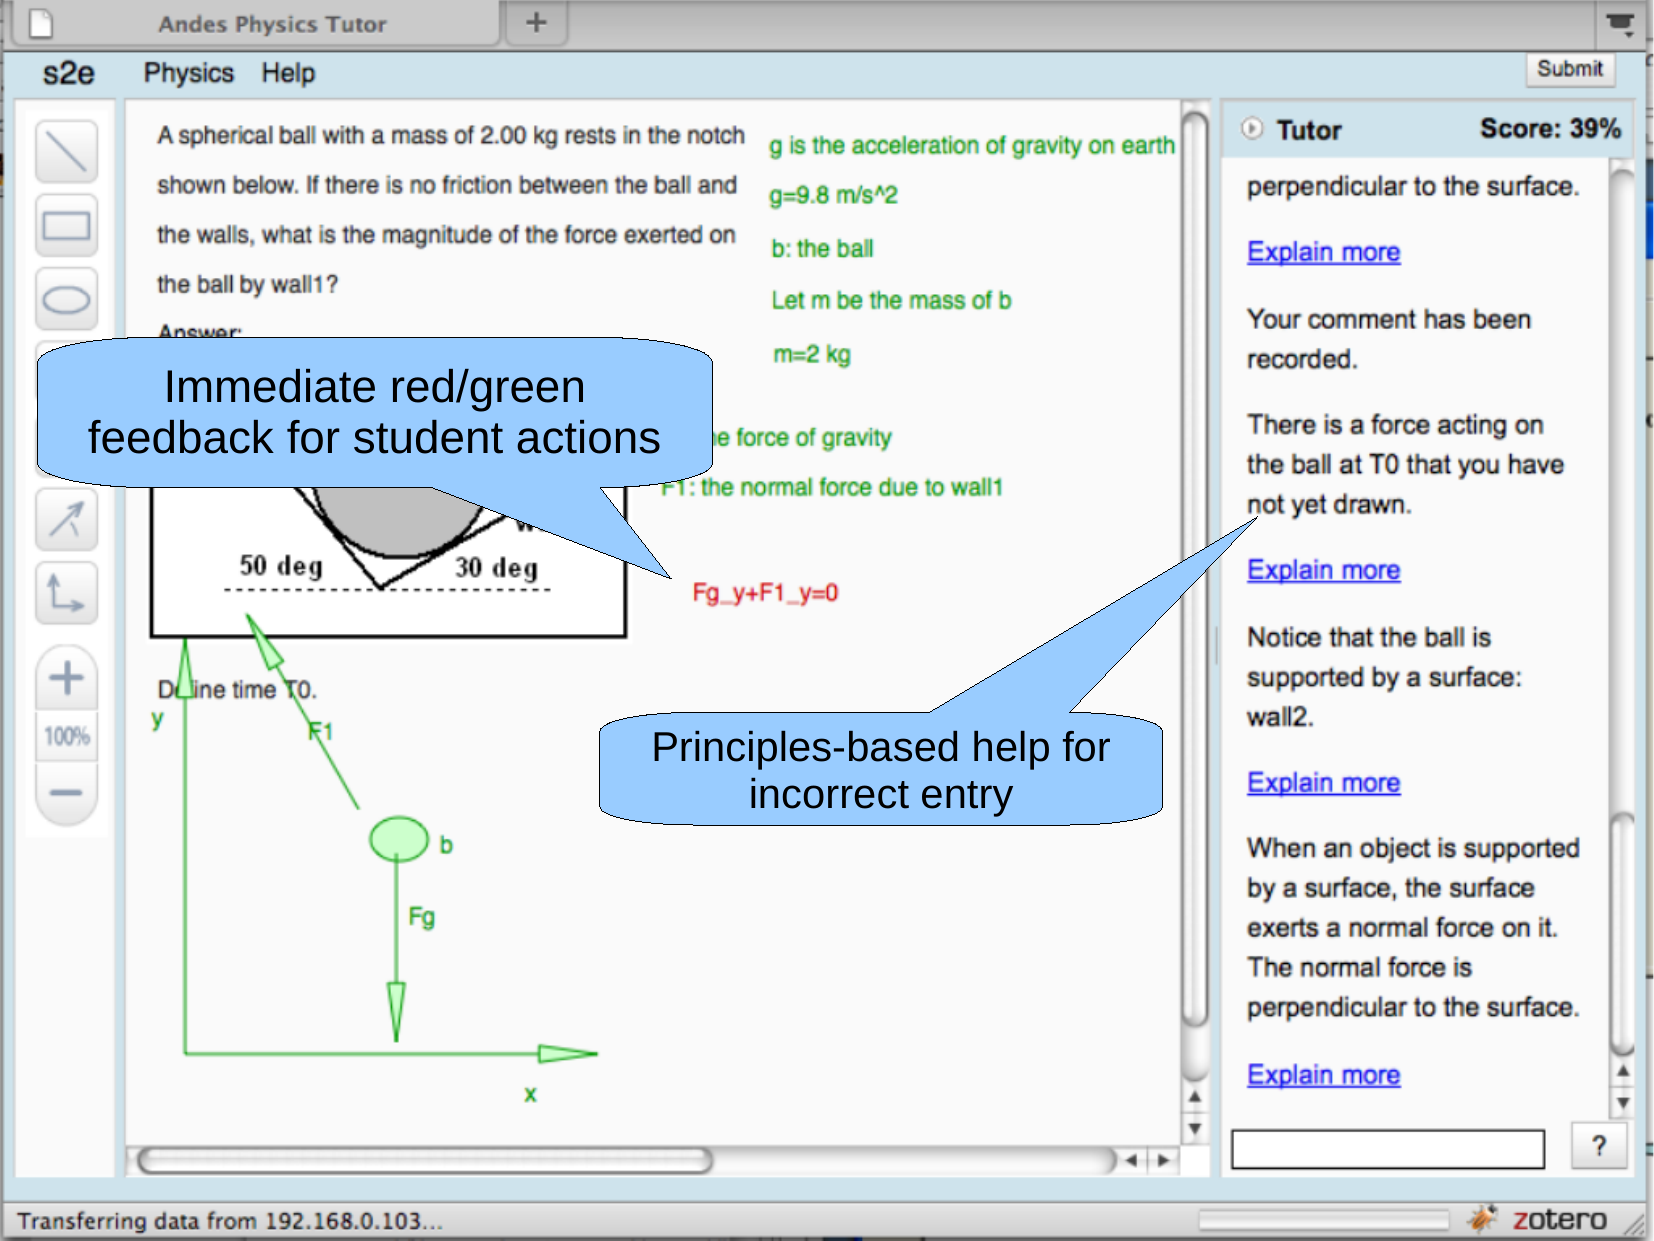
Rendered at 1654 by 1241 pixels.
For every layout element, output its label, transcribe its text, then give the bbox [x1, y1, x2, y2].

text_box Principles-based help for incorrect entry [599, 516, 1258, 826]
picture [0, 0, 1654, 1241]
text_box Immediate red/green feedback for student actions [37, 337, 713, 579]
